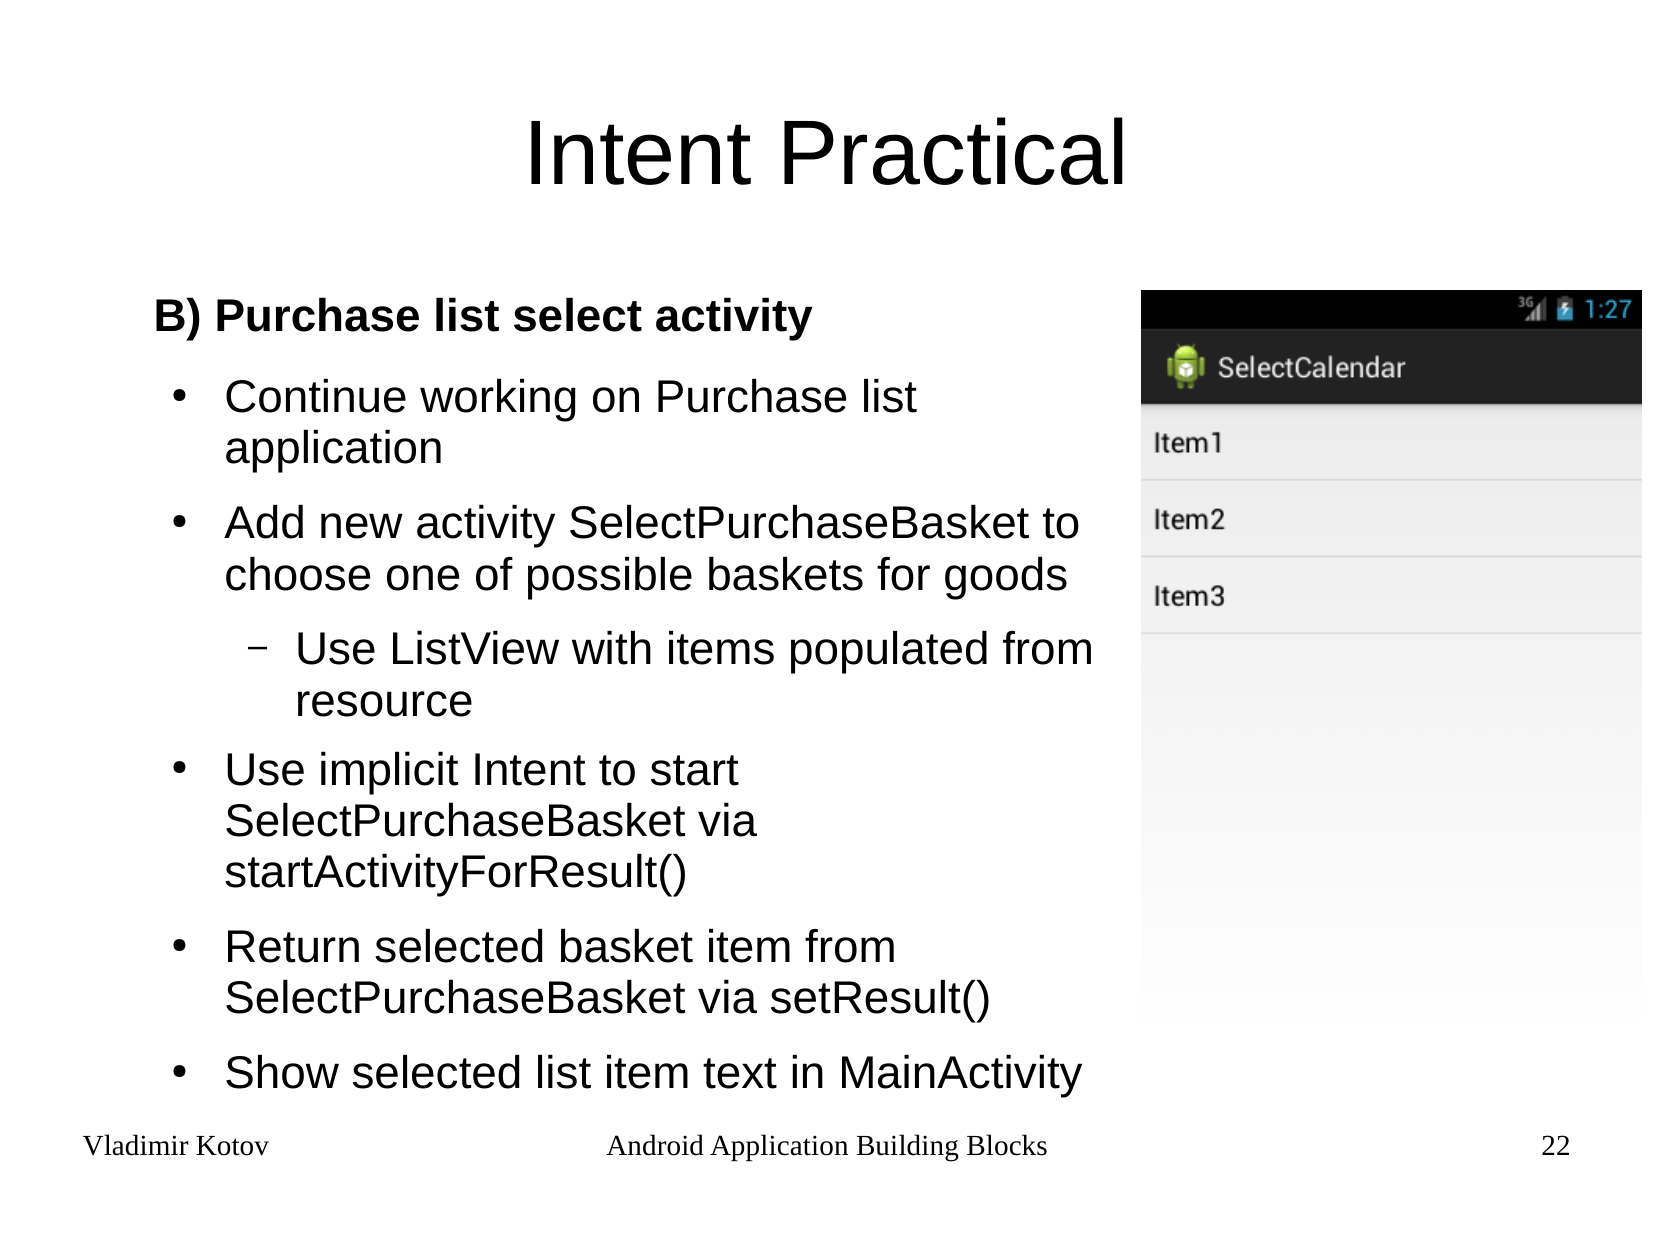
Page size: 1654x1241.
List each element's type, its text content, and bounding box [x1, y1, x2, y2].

picture [1141, 290, 1642, 1041]
list B) Purchase list select activity Continue working on Purchase list application Add new activity SelectPurchaseBasket to choose one of possible baskets for goods Use ListView with items populated from resource Use implicit Intent to start SelectPurchaseBasket via startActivityForResult() Return selected basket item from SelectPurchaseBasket via setResult() Show selected list item text in MainActivity [82, 290, 1142, 1109]
title Intent Practical [82, 56, 1571, 250]
